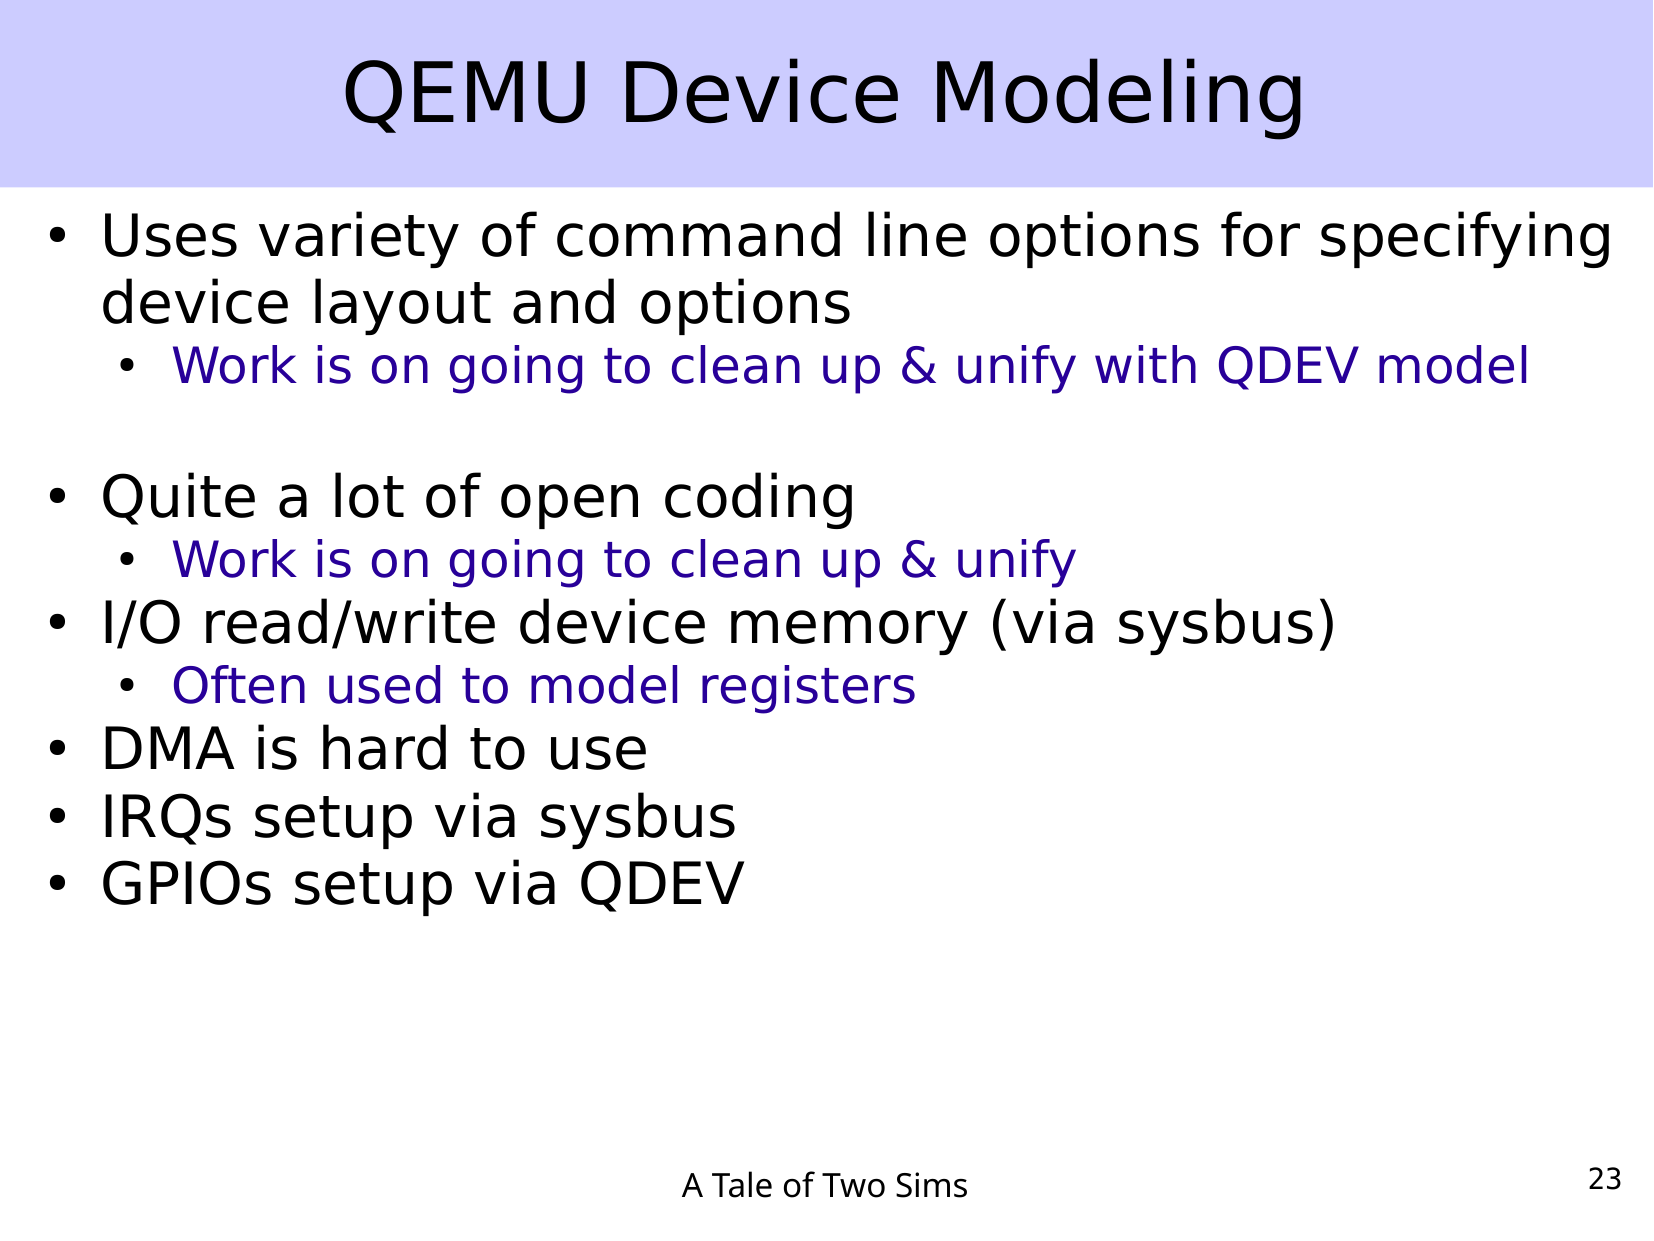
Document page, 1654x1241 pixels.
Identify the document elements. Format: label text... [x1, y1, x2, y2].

list Uses variety of command line options for specifying device layout and options Work is on going to clean up & unify with QDEV model Quite a lot of open coding Work is on going to clean up & unify I/O read/write device memory (via sysbus) Often used to model registers DMA is hard to use IRQs setup via sysbus GPIOs setup via QDEV [29, 201, 1620, 1151]
title QEMU Device Modeling [0, 0, 1651, 188]
